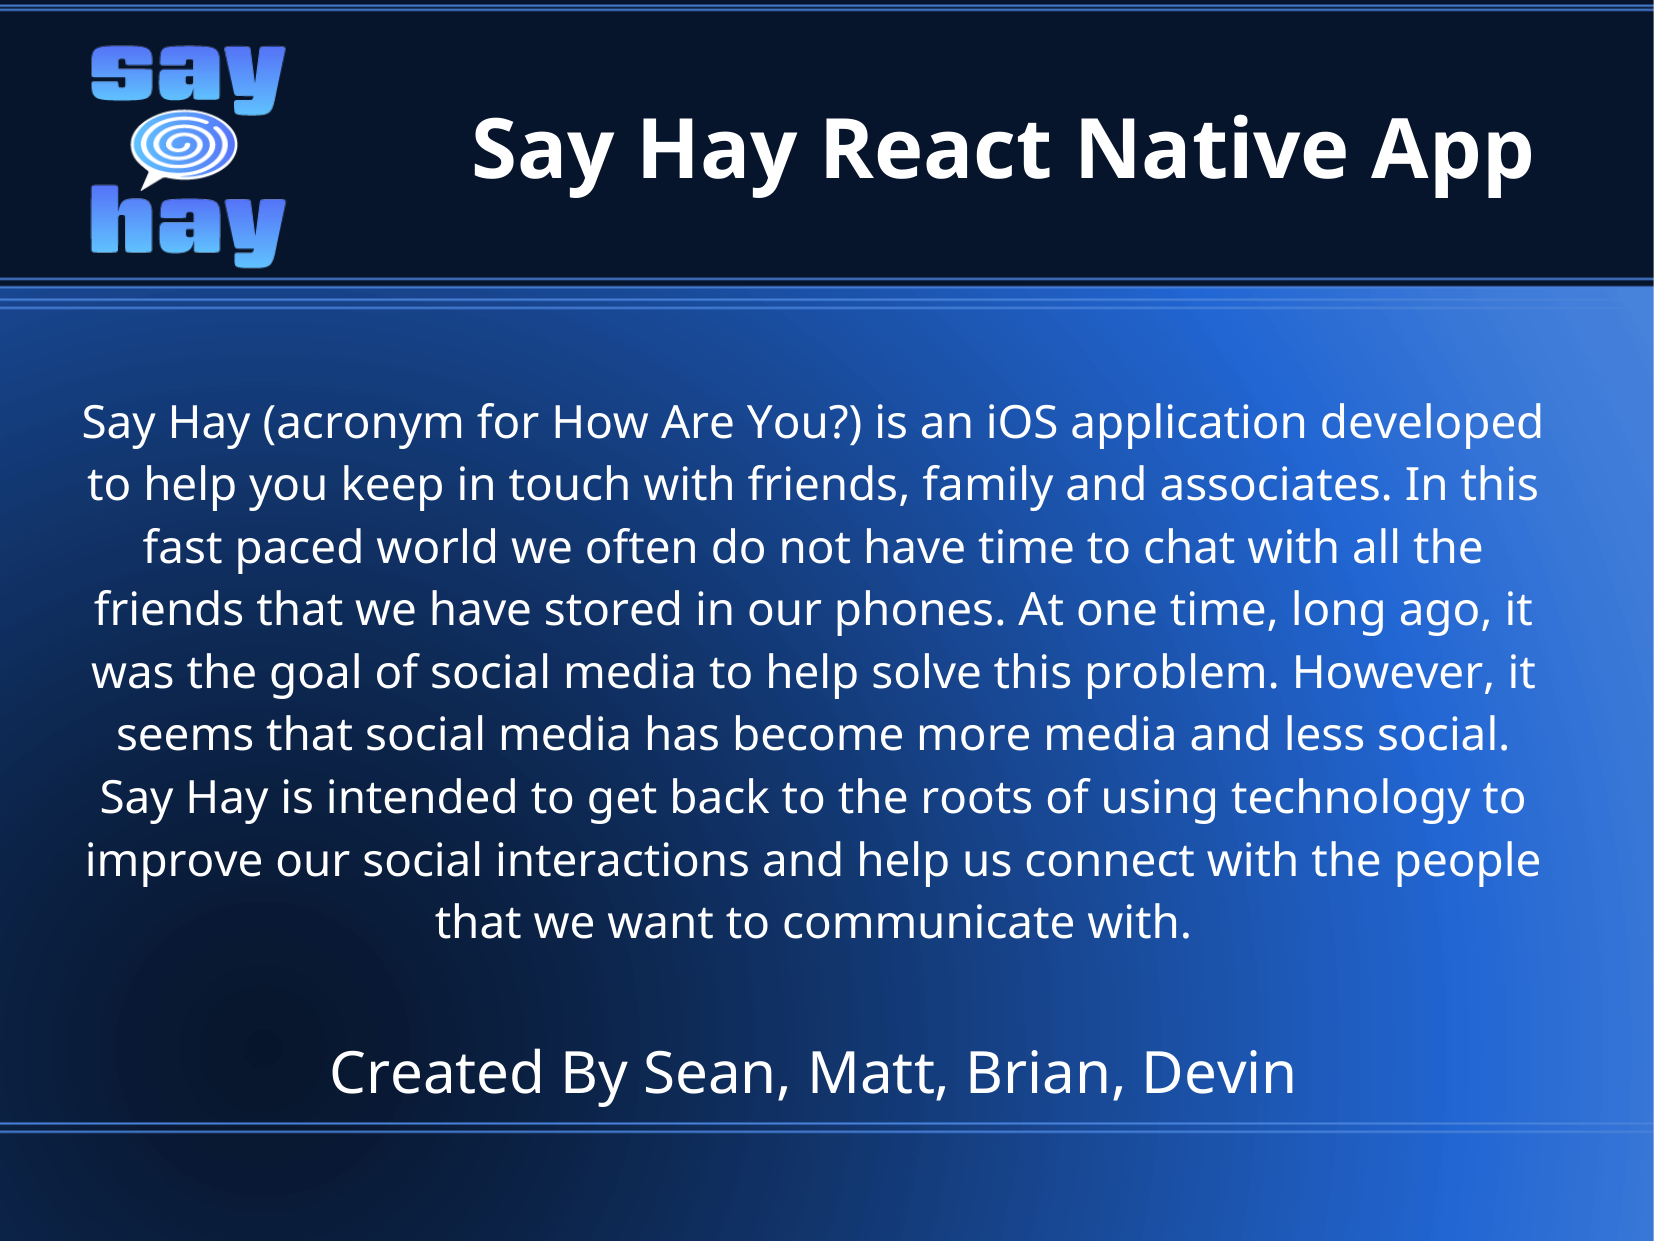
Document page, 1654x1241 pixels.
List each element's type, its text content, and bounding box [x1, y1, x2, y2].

text_box Say Hay (acronym for How Are You?) is an iOS application developed to help you keep in touch with friends, family and associates. In this fast paced world we often do not have time to chat with all the friends that we have stored in our phones. At one time, long ago, it was the goal of social media to help solve this problem. However, it seems that social media has become more media and less social. Say Hay is intended to get back to the roots of using technology to improve our social interactions and help us connect with the people that we want to communicate with. Created By Sean, Matt, Brian, Devin [75, 389, 1553, 1111]
title Say Hay React Native App [401, 42, 1606, 250]
picture [0, 0, 1654, 1241]
